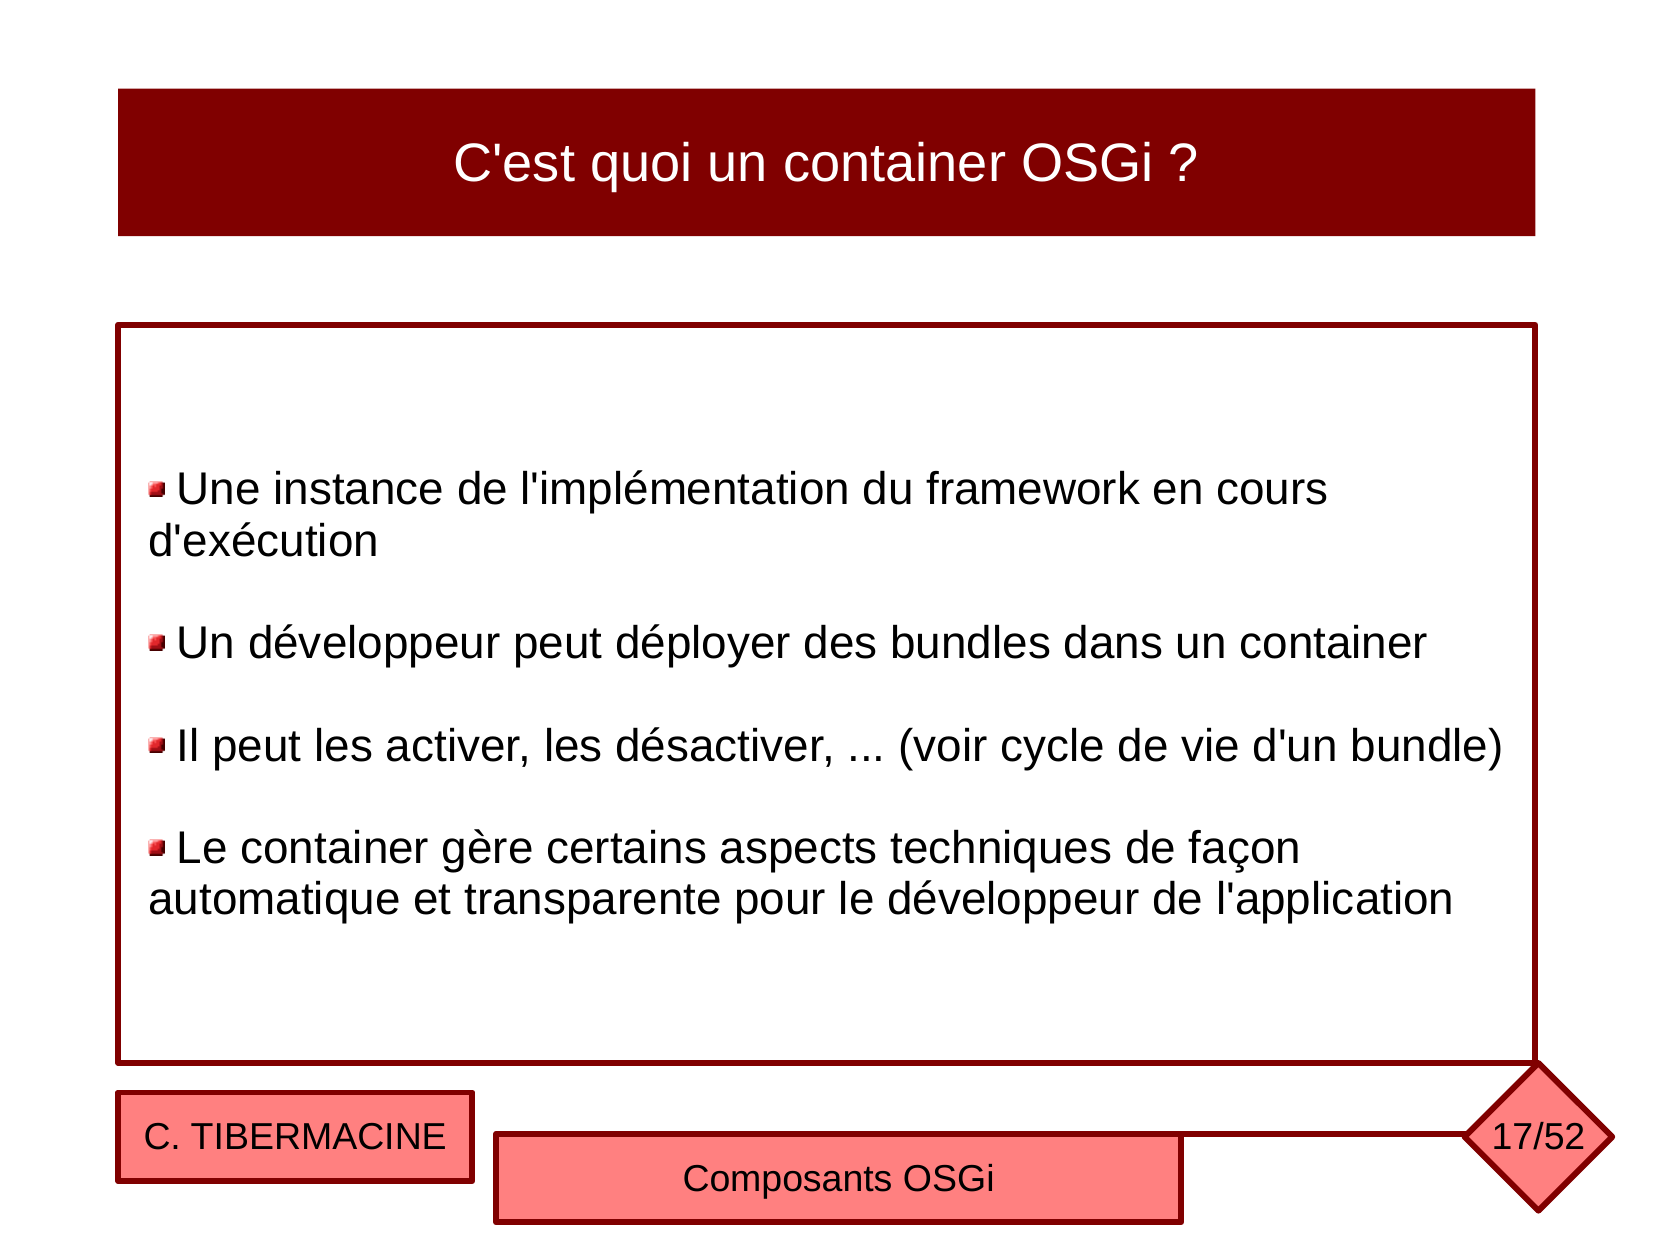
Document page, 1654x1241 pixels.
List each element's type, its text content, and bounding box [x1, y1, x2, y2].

text_box [1601, 1125, 1613, 1149]
text_box C. TIBERMACINE [118, 1092, 473, 1182]
text_box Une instance de l'implémentation du framework en cours d'exécution Un développeur peut déployer des bundles dans un container Il peut les activer, les désactiver, ... (voir cycle de vie d'un bundle) Le container gère certains aspects techniques de façon automatique et transparente pour le développeur de l'application [118, 324, 1536, 1063]
picture [148, 481, 165, 497]
text_box <numéro>/52 [1476, 1107, 1601, 1207]
text_box [1464, 1125, 1476, 1149]
text_box Composants OSGi [496, 1133, 1182, 1223]
picture [148, 839, 165, 856]
text_box C'est quoi un container OSGi ? [118, 88, 1536, 237]
picture [148, 634, 165, 651]
picture [148, 737, 165, 753]
text_box [1494, 1062, 1583, 1107]
